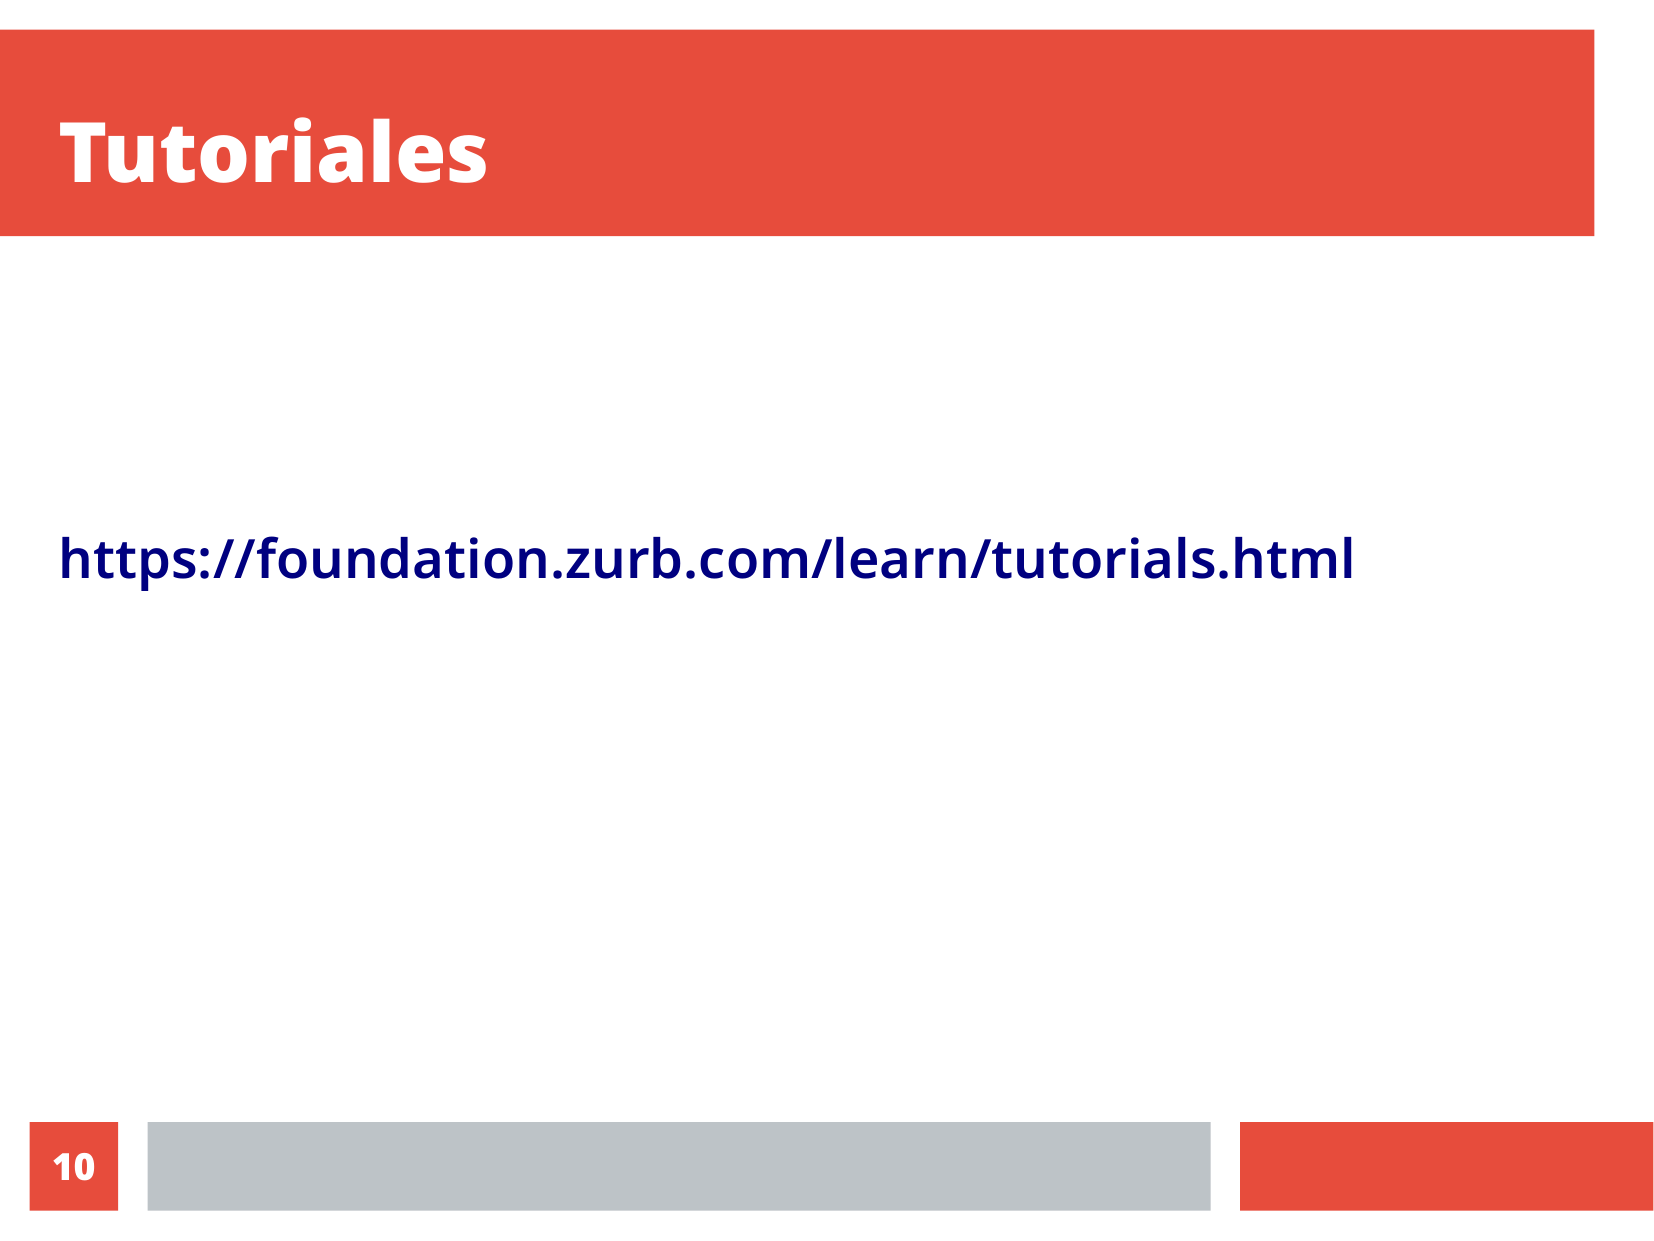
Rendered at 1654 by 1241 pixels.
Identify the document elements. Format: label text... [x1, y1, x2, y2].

list https://foundation.zurb.com/learn/tutorials.html [59, 324, 1565, 1093]
title Tutoriales [59, 59, 1595, 207]
